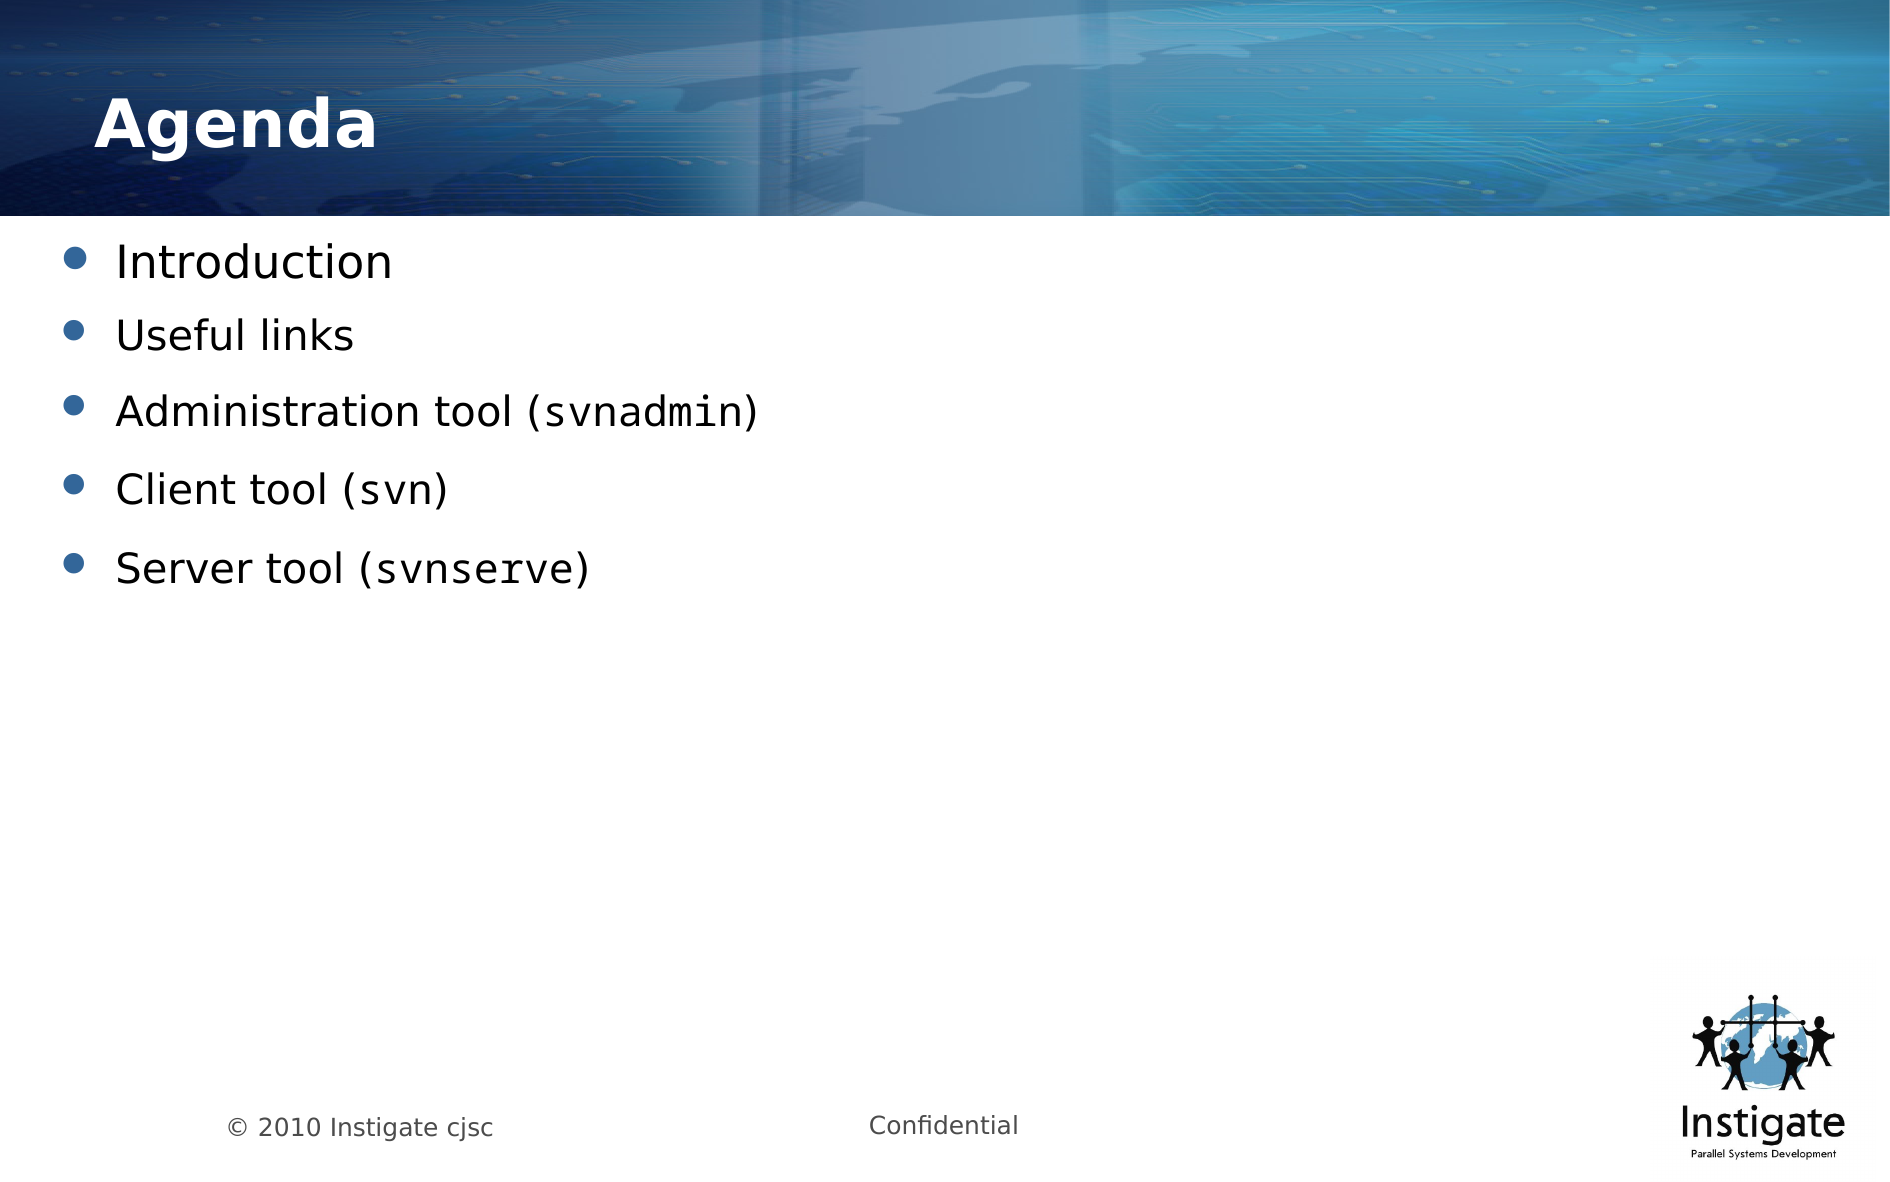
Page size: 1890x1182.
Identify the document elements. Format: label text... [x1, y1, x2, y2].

list Introduction Useful links Administration tool (svnadmin) Client tool (svn) Server tool (svnserve) [59, 236, 1831, 1016]
picture [1650, 956, 1876, 1182]
title Agenda [94, 47, 1793, 217]
picture [0, 0, 1890, 216]
